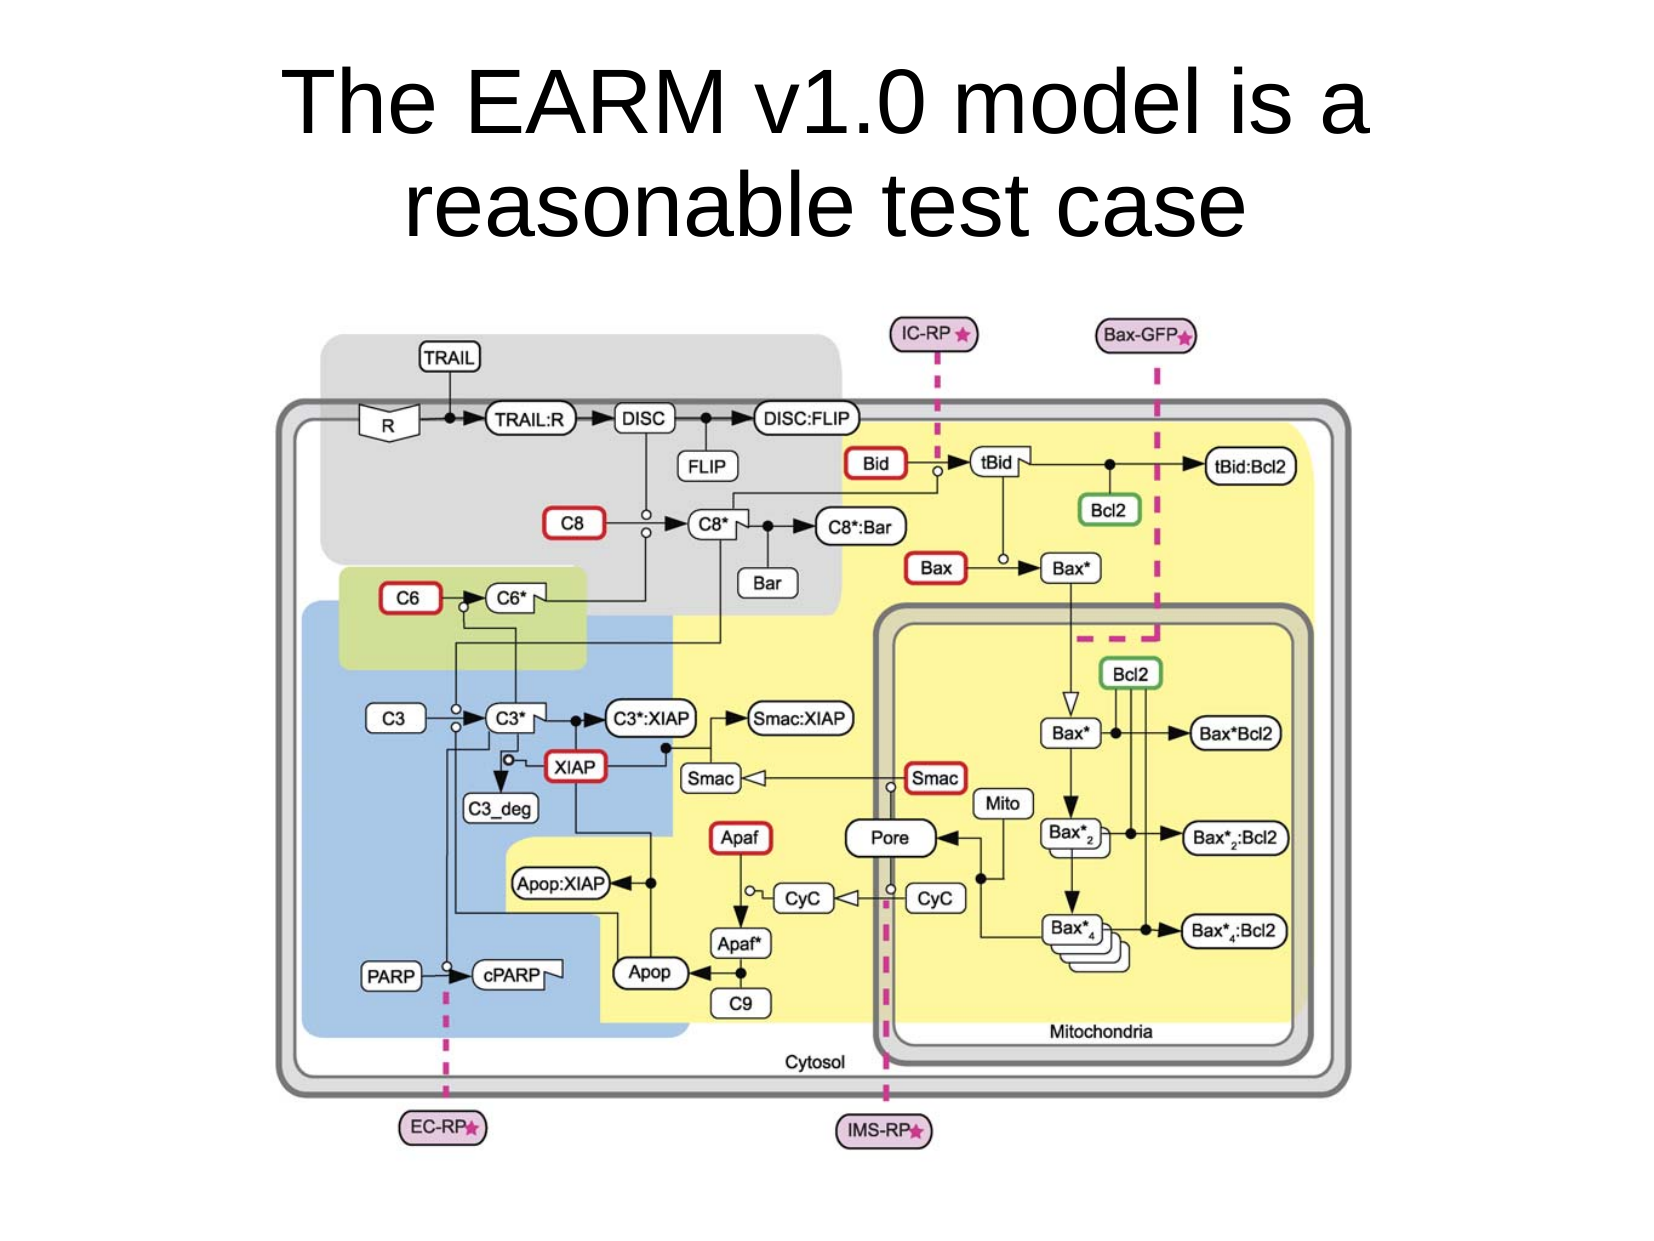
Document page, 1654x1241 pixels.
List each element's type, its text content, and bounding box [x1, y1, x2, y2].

title The EARM v1.0 model is a reasonable test case [82, 50, 1571, 256]
picture [262, 299, 1353, 1163]
